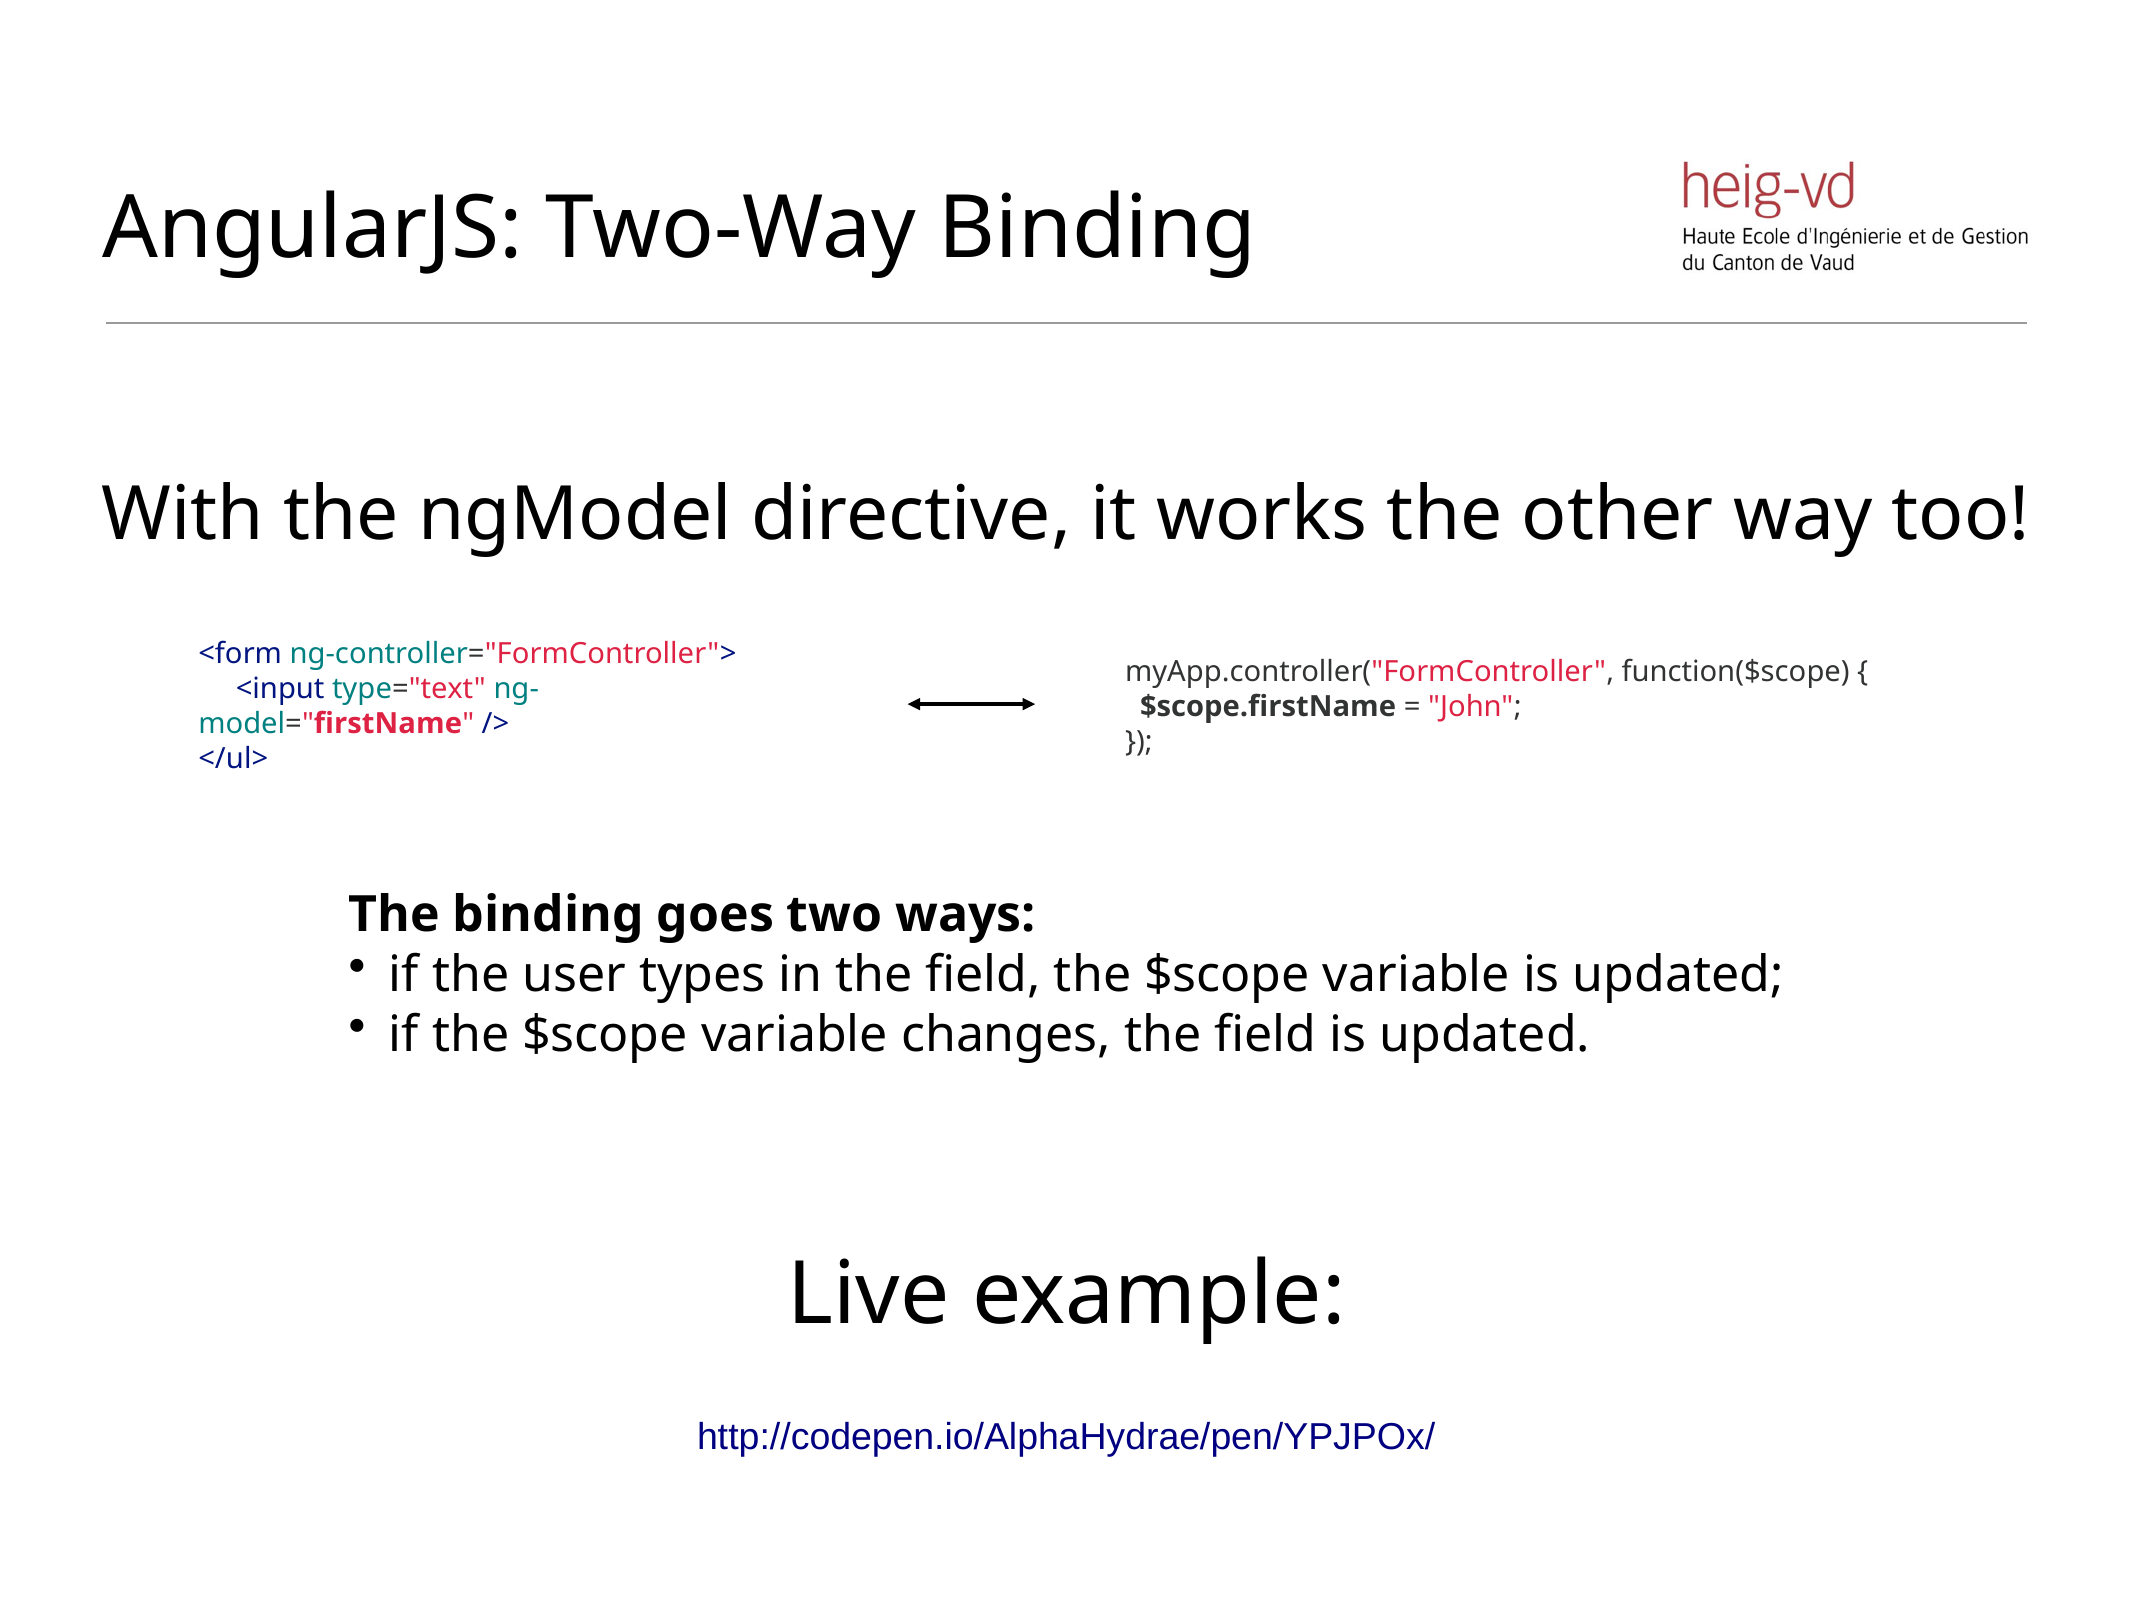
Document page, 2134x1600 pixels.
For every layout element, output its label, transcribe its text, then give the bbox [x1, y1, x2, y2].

title AngularJS: Two-Way Binding [93, 54, 2040, 284]
text_box With the ngModel directive, it works the other way too! [93, 455, 2040, 563]
text_box http://codepen.io/AlphaHydrae/pen/YPJPOx/ [688, 1403, 1445, 1466]
text_box The binding goes two ways: if the user types in the field, the $scope variable is updated; if the $scope variable changes, the field is updated. [340, 873, 1794, 1070]
text_box myApp.controller("FormController", function($scope) { $scope.firstName = "John"; }); [1116, 643, 1877, 766]
text_box Live example: [779, 1228, 1355, 1350]
text_box <form ng-controller="FormController"> <input type="text" ng-model="firstName" /> </ul> [189, 643, 822, 766]
